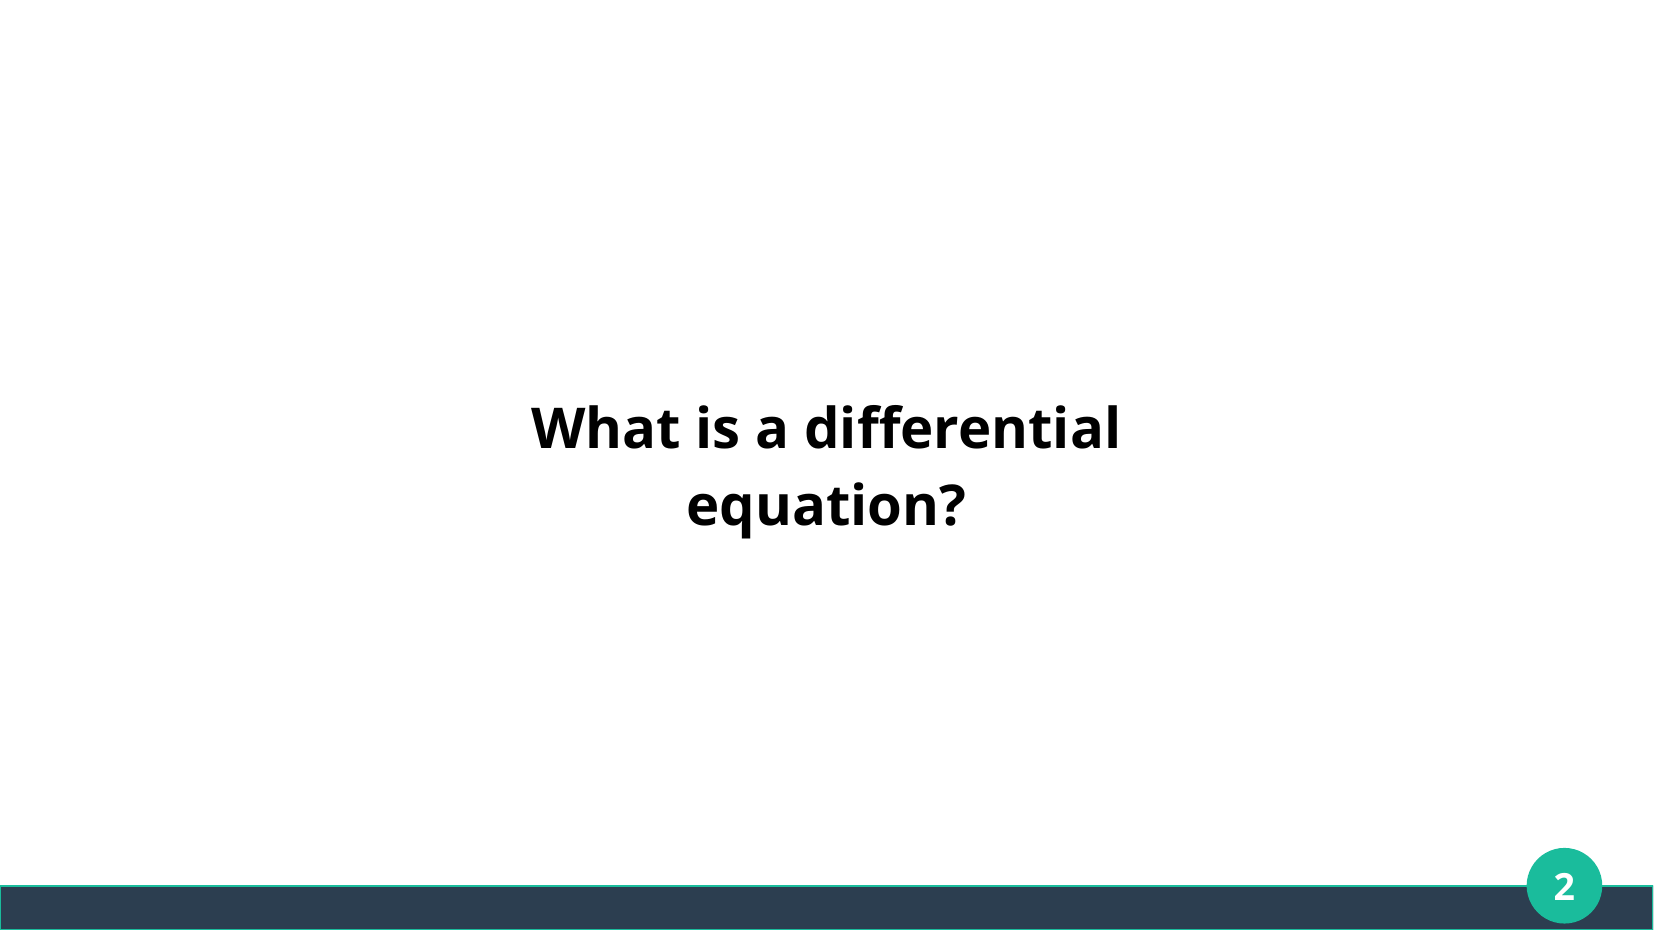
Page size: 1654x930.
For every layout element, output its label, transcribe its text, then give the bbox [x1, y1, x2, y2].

title What is a differential equation? [443, 127, 1210, 803]
